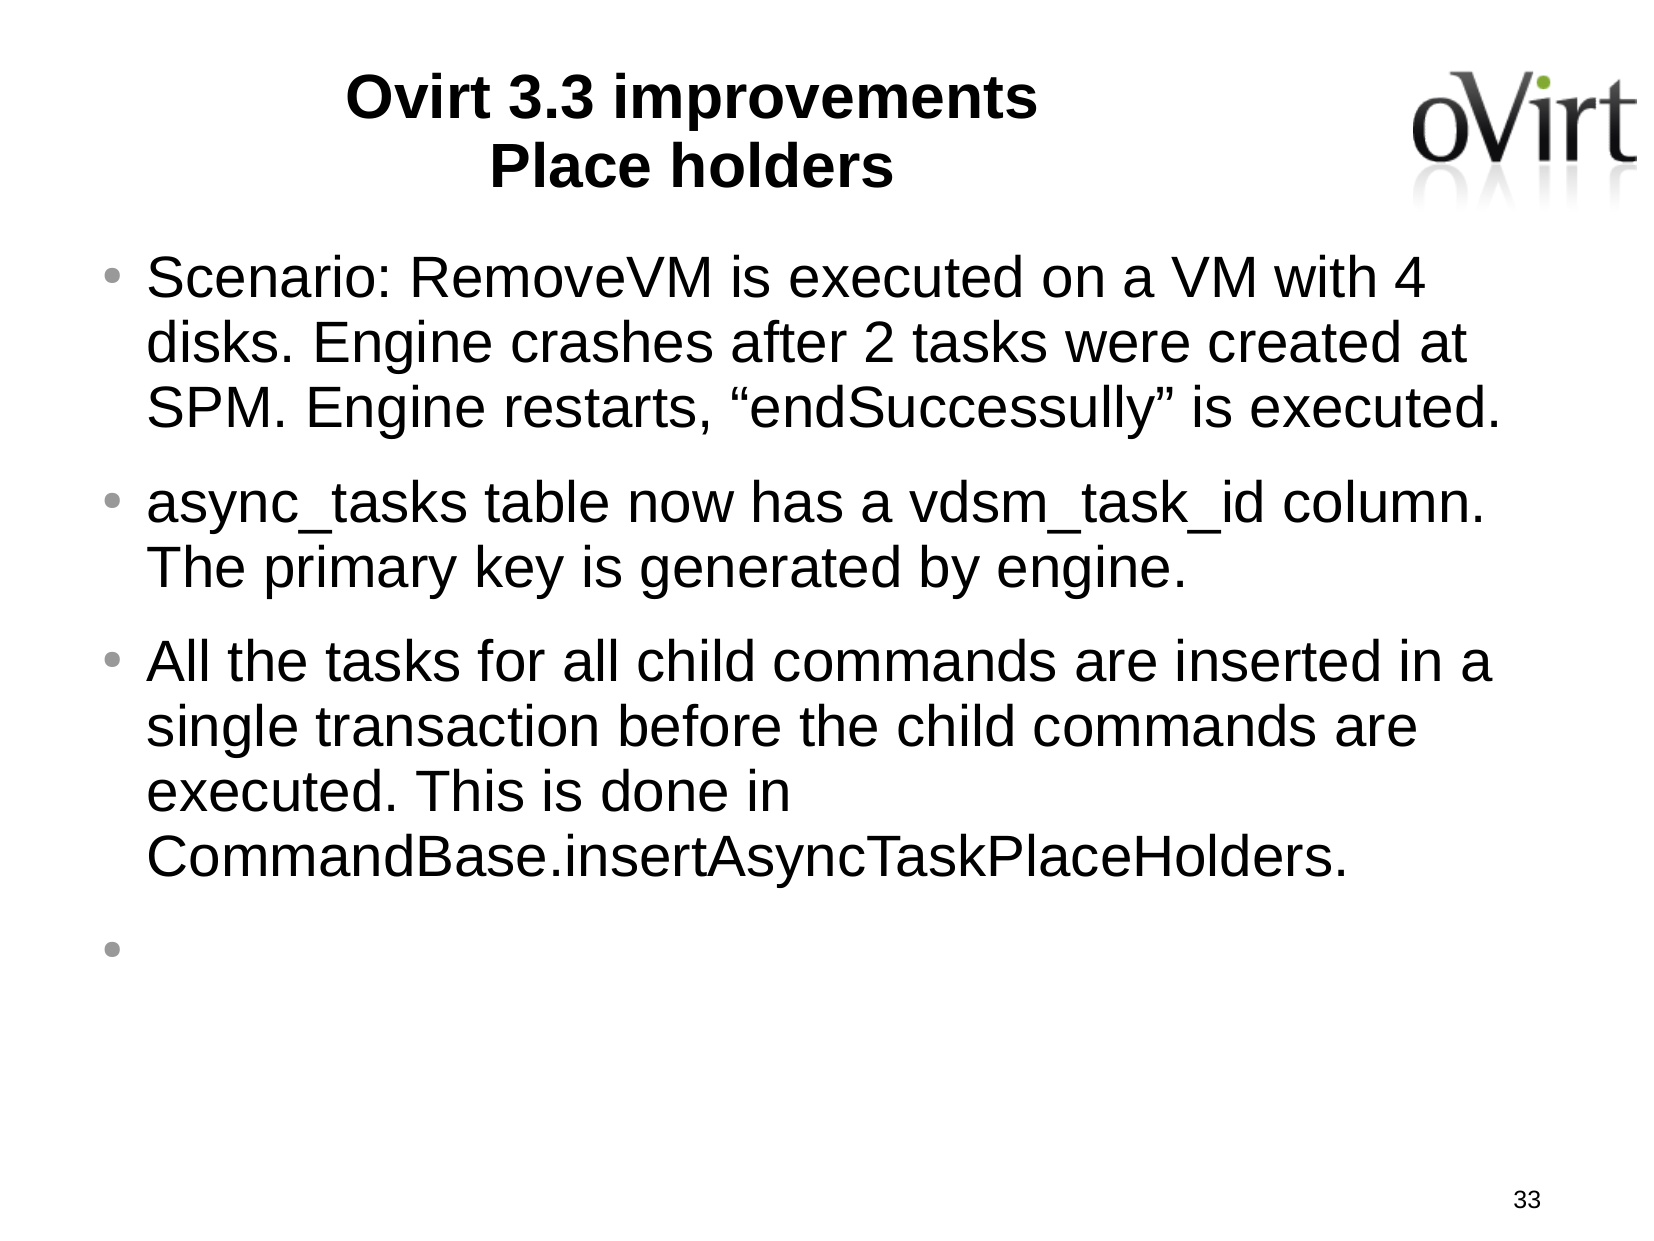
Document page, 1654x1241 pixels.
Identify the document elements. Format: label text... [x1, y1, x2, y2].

list Scenario: RemoveVM is executed on a VM with 4 disks. Engine crashes after 2 tasks were created at SPM. Engine restarts, “endSuccessully” is executed. async_tasks table now has a vdsm_task_id column. The primary key is generated by engine. All the tasks for all child commands are inserted in a single transaction before the child commands are executed. This is done in CommandBase.insertAsyncTaskPlaceHolders. [86, 244, 1576, 1039]
title Ovirt 3.3 improvements Place holders [82, 37, 1303, 226]
picture [1413, 63, 1637, 212]
